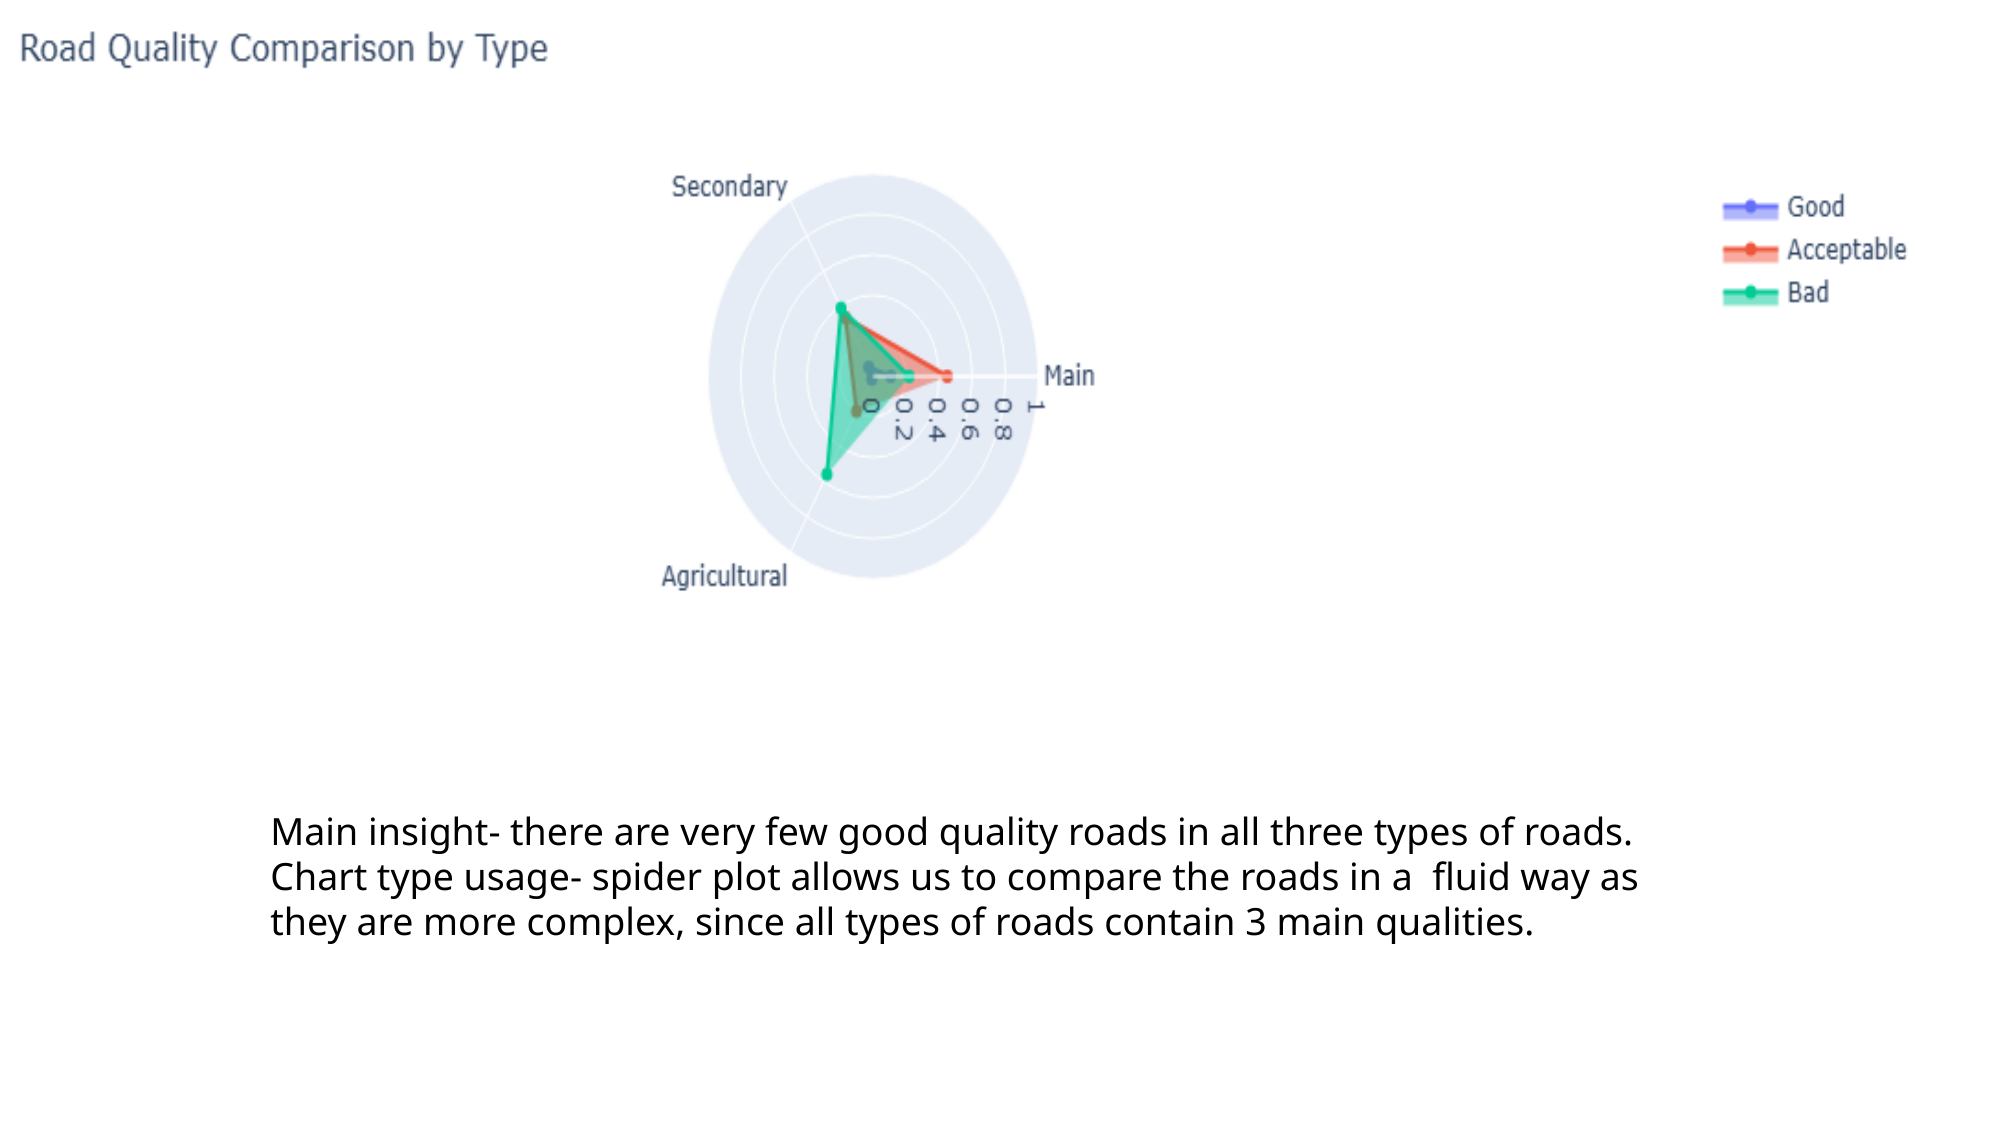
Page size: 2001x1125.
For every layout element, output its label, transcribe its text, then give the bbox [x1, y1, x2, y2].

text_box Main insight- there are very few good quality roads in all three types of roads. Chart type usage- spider plot allows us to compare the roads in a fluid way as they are more complex, since all types of roads contain 3 main qualities. [255, 800, 1740, 997]
picture [16, 13, 1941, 637]
